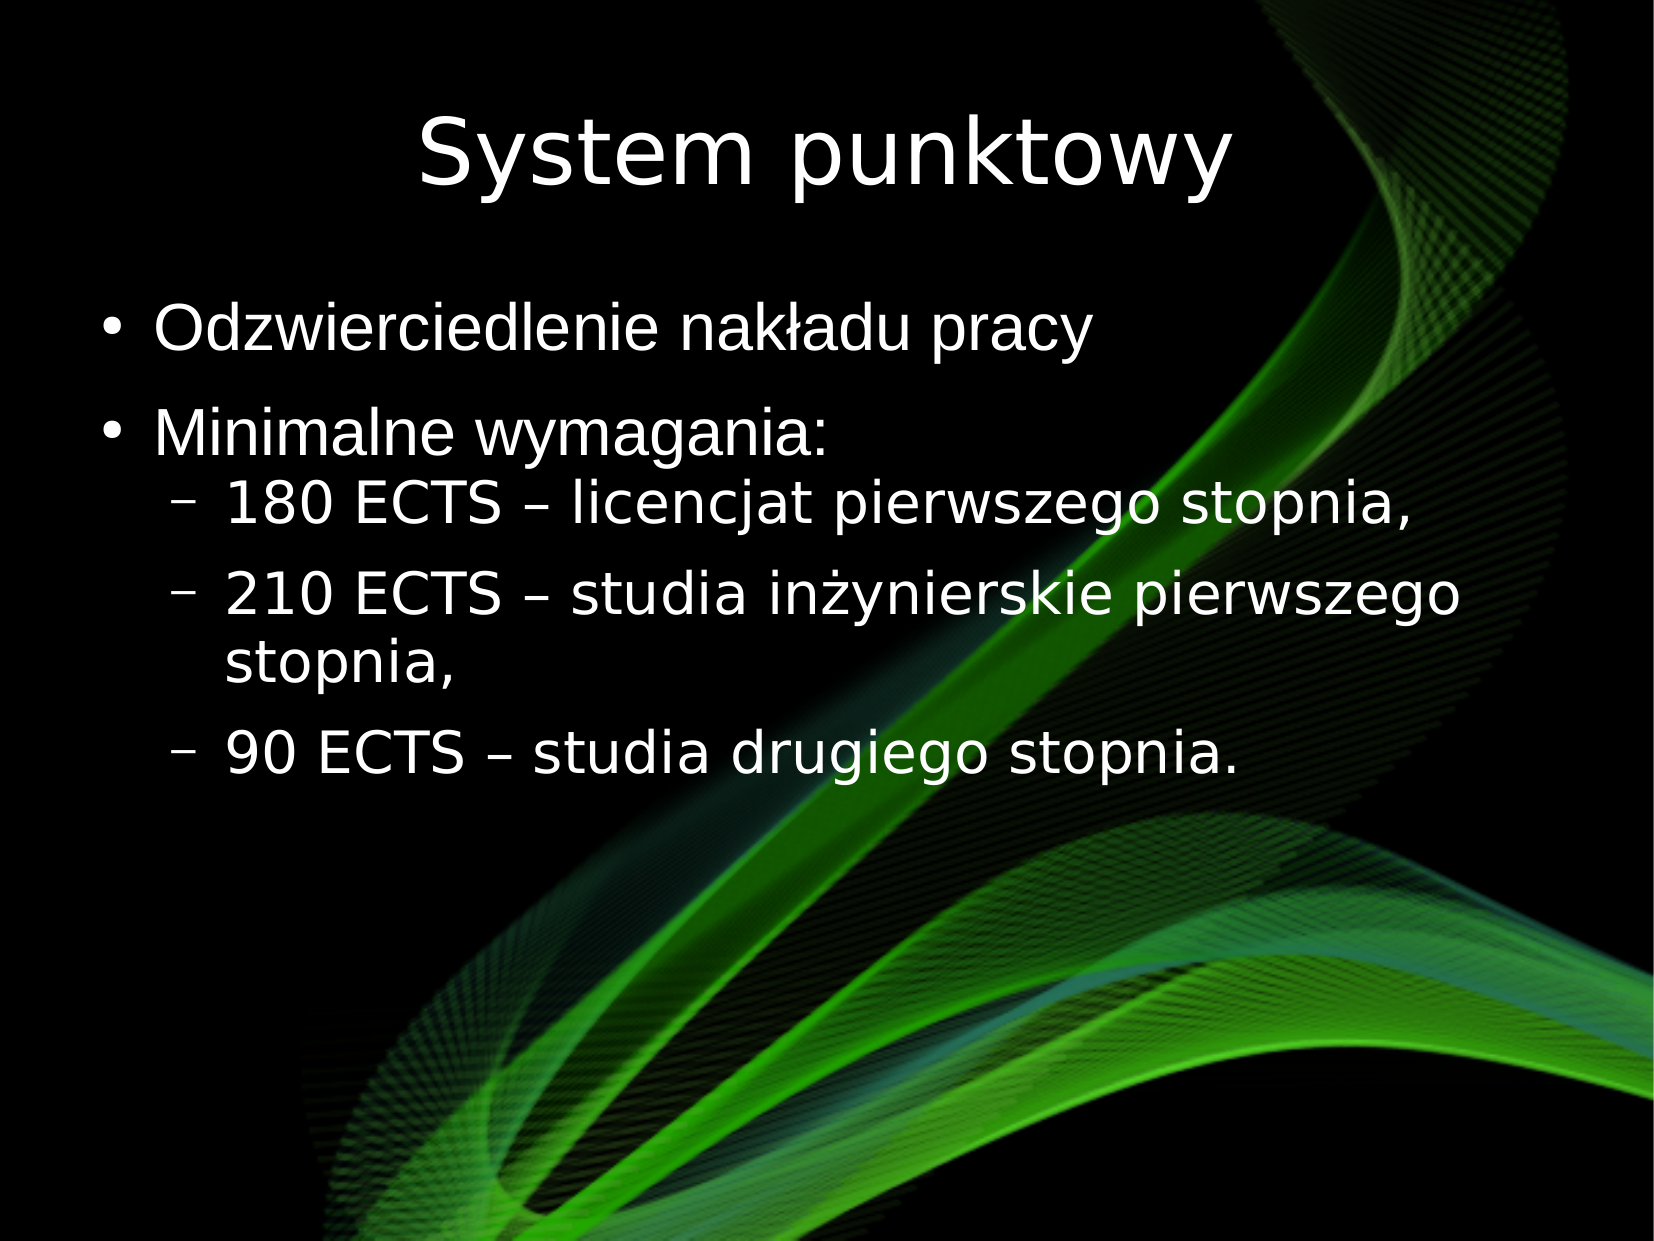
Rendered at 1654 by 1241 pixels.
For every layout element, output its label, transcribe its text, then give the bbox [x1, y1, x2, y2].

picture [0, 0, 1654, 1241]
list Odzwierciedlenie nakładu pracy Minimalne wymagania: 180 ECTS – licencjat pierwszego stopnia, 210 ECTS – studia inżynierskie pierwszego stopnia, 90 ECTS – studia drugiego stopnia. [82, 290, 1571, 1109]
title System punktowy [82, 49, 1571, 257]
